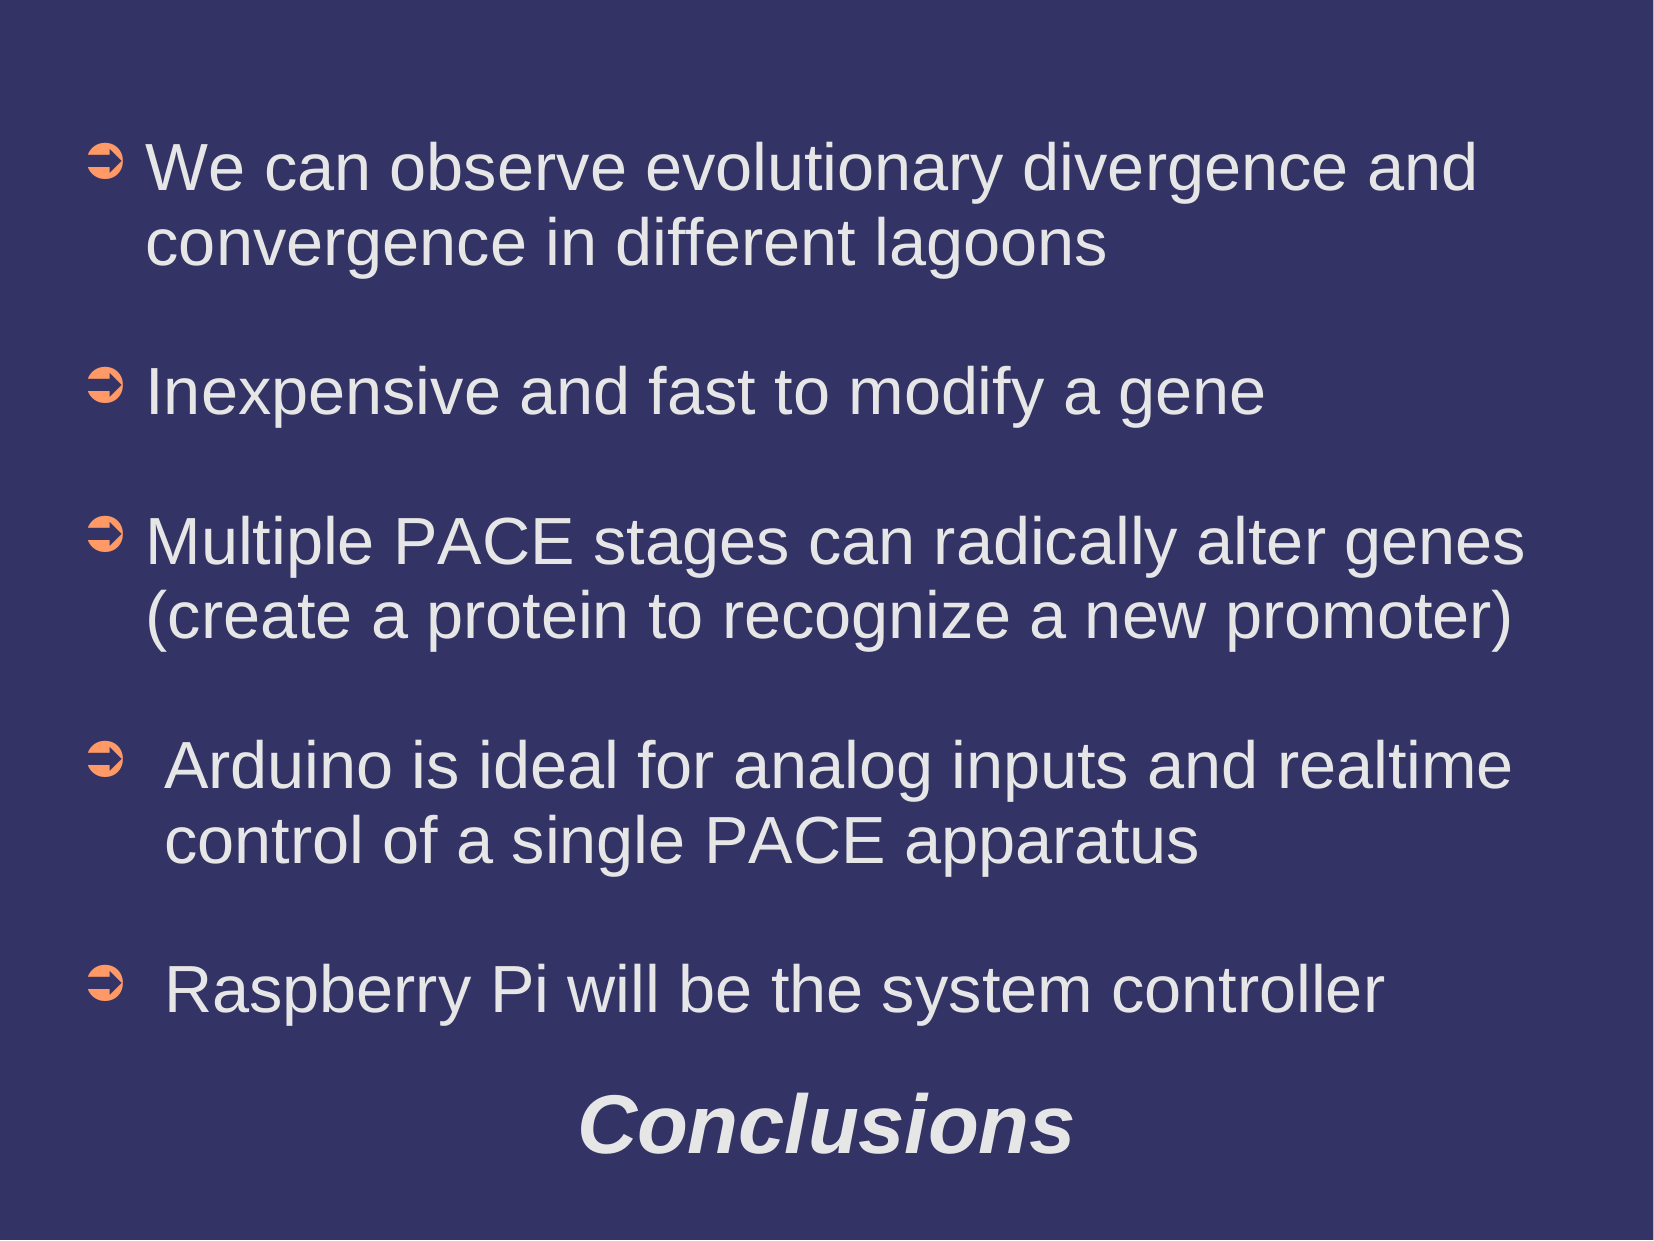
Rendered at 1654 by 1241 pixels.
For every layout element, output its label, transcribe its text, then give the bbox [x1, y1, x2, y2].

list We can observe evolutionary divergence and convergence in different lagoons Inexpensive and fast to modify a gene Multiple PACE stages can radically alter genes (create a protein to recognize a new promoter) Arduino is ideal for analog inputs and realtime control of a single PACE apparatus Raspberry Pi will be the system controller [82, 129, 1571, 1028]
title Conclusions [82, 1028, 1571, 1229]
